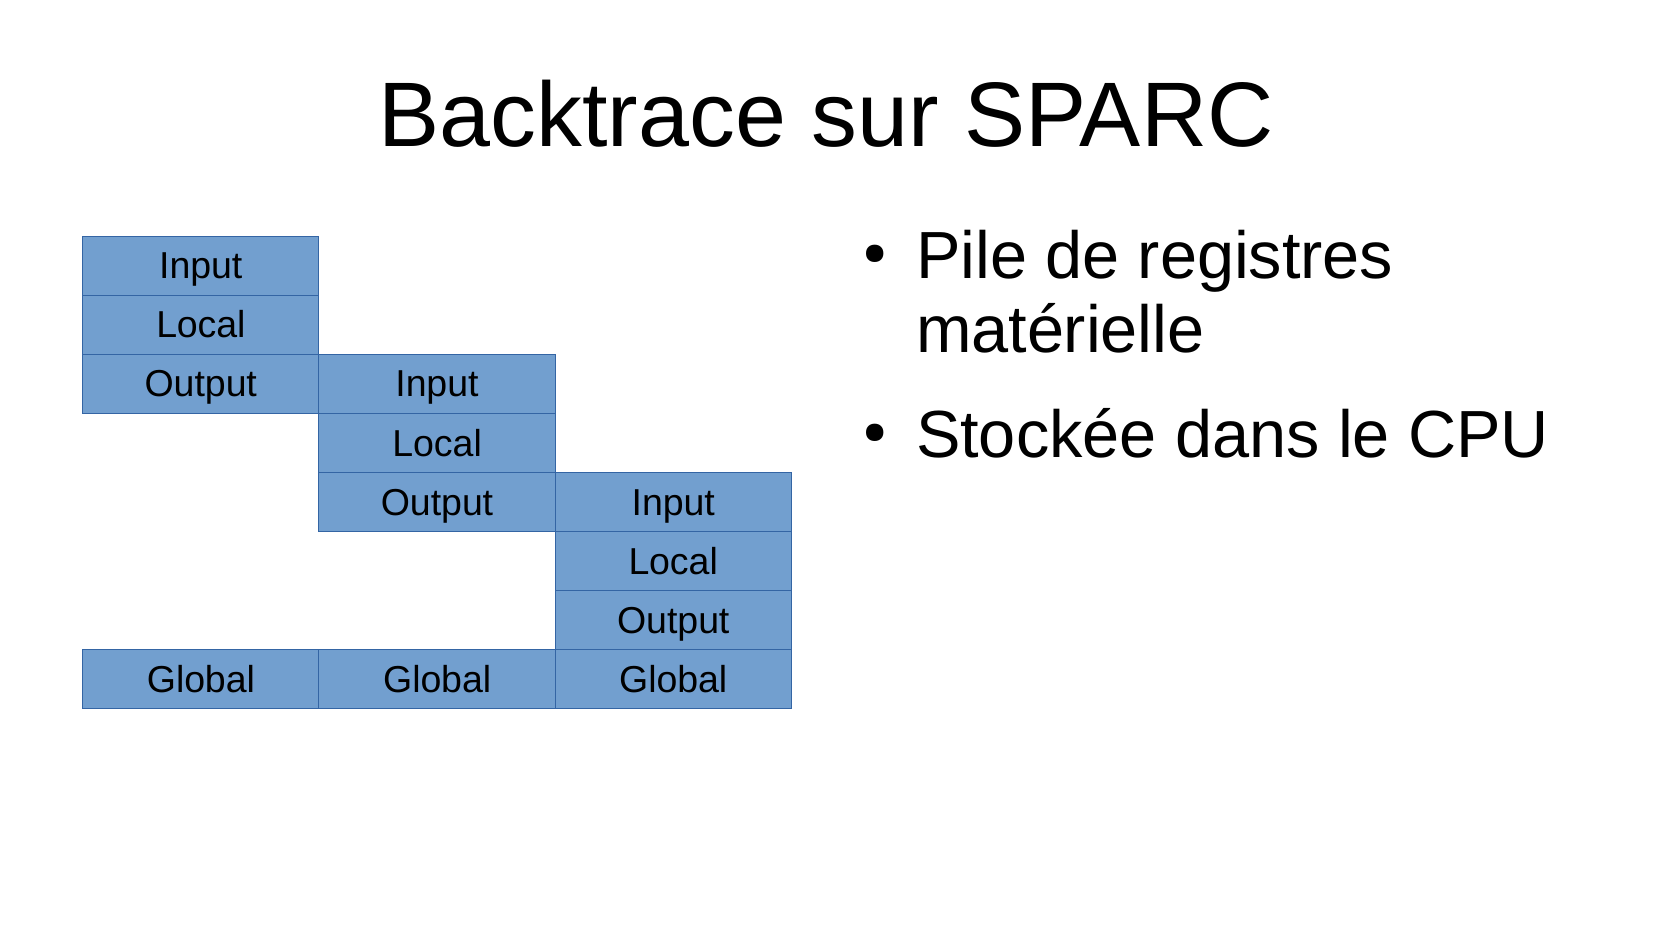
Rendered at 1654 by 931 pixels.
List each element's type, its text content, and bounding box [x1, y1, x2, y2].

text_box Global [82, 649, 318, 709]
text_box Output [555, 590, 792, 649]
text_box Local [82, 295, 319, 354]
text_box Global [555, 649, 792, 709]
text_box Input [318, 354, 556, 413]
text_box Local [318, 413, 556, 472]
text_box Output [318, 472, 555, 532]
text_box Local [555, 531, 792, 590]
title Backtrace sur SPARC [82, 37, 1571, 193]
text_box Global [318, 649, 555, 709]
text_box Output [82, 354, 318, 414]
list Pile de registres matérielle Stockée dans le CPU [845, 217, 1572, 758]
text_box Input [82, 236, 319, 295]
text_box Input [555, 472, 792, 531]
